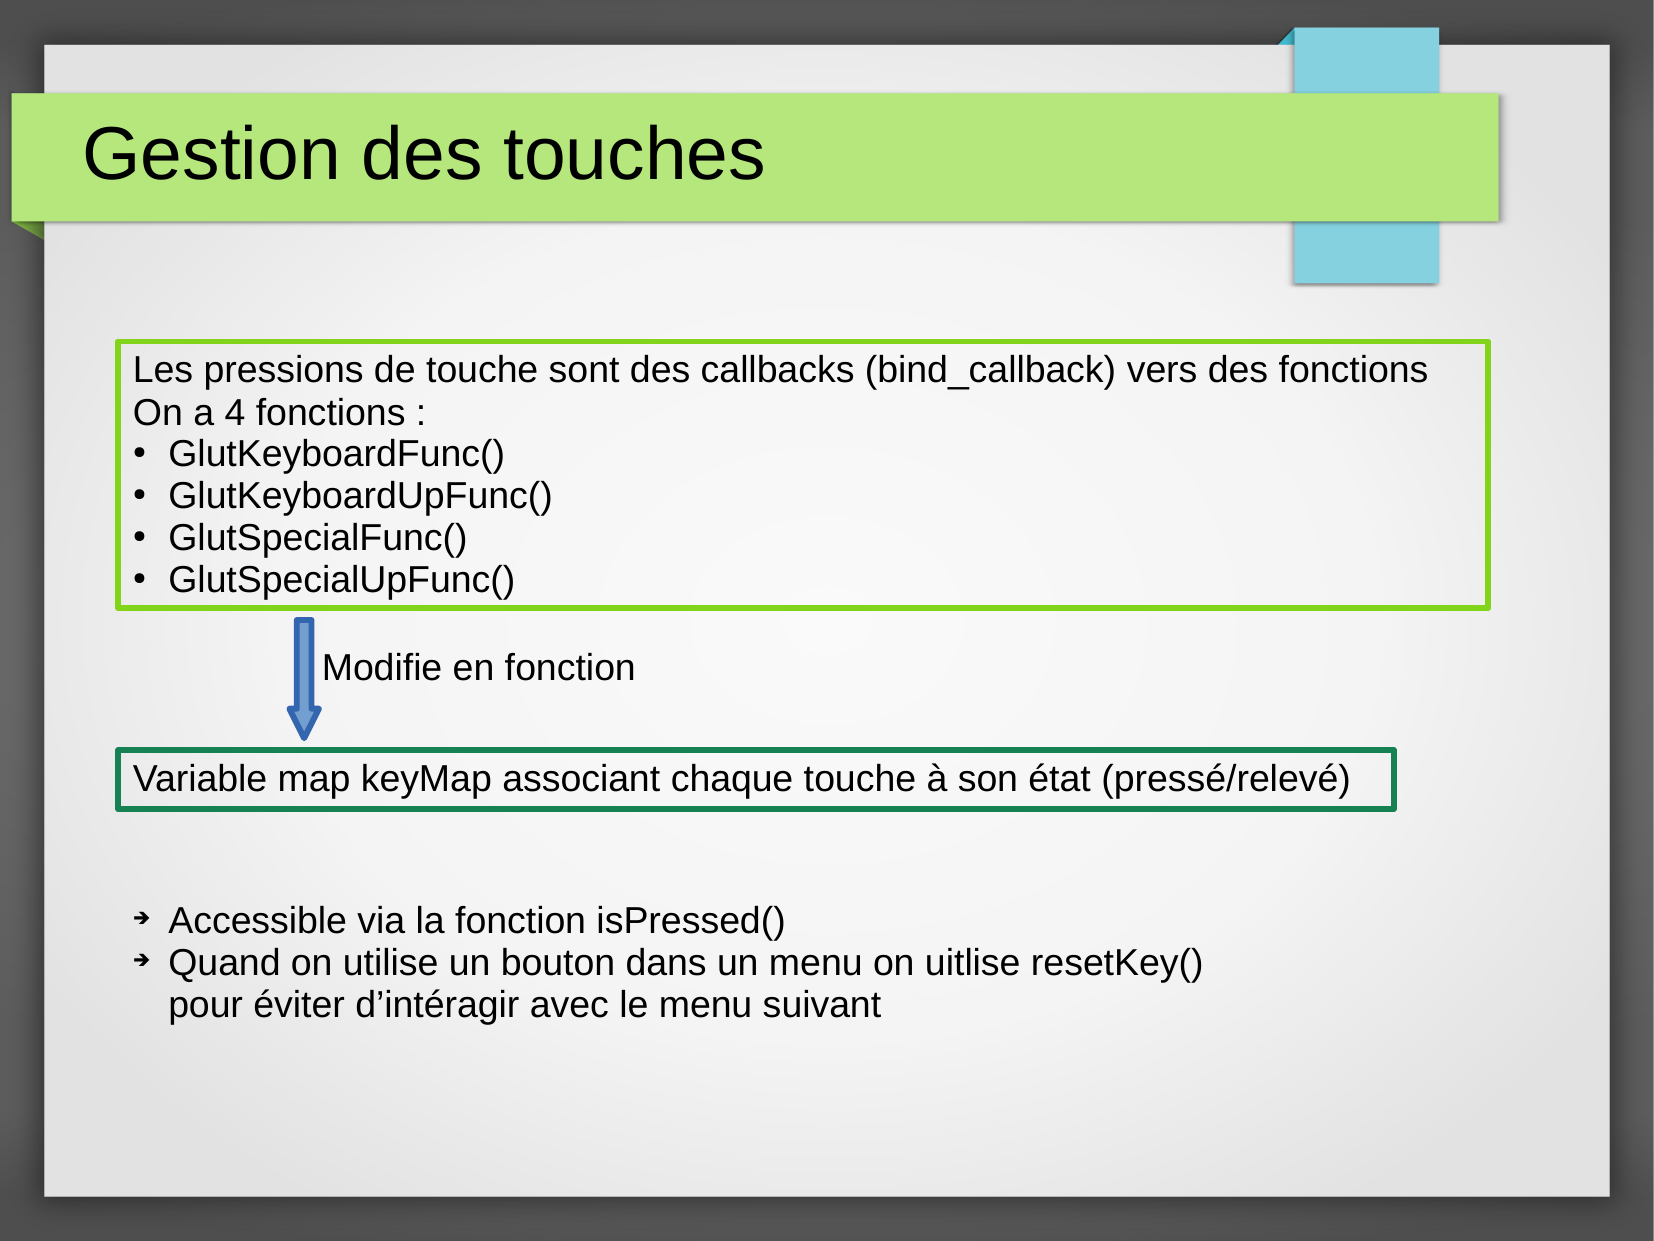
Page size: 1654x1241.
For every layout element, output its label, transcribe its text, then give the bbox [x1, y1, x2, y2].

text_box Accessible via la fonction isPressed() Quand on utilise un bouton dans un menu on uitlise resetKey() pour éviter d’intéragir avec le menu suivant [118, 892, 1241, 1075]
text_box Modifie en fonction [307, 639, 686, 739]
text_box Les pressions de touche sont des callbacks (bind_callback) vers des fonctions On a 4 fonctions : GlutKeyboardFunc() GlutKeyboardUpFunc() GlutSpecialFunc() GlutSpecialUpFunc() [118, 341, 1489, 609]
title Gestion des touches [82, 94, 1264, 213]
text_box [289, 620, 312, 739]
picture [0, 0, 1654, 1241]
text_box Variable map keyMap associant chaque touche à son état (pressé/relevé) [118, 750, 1394, 810]
